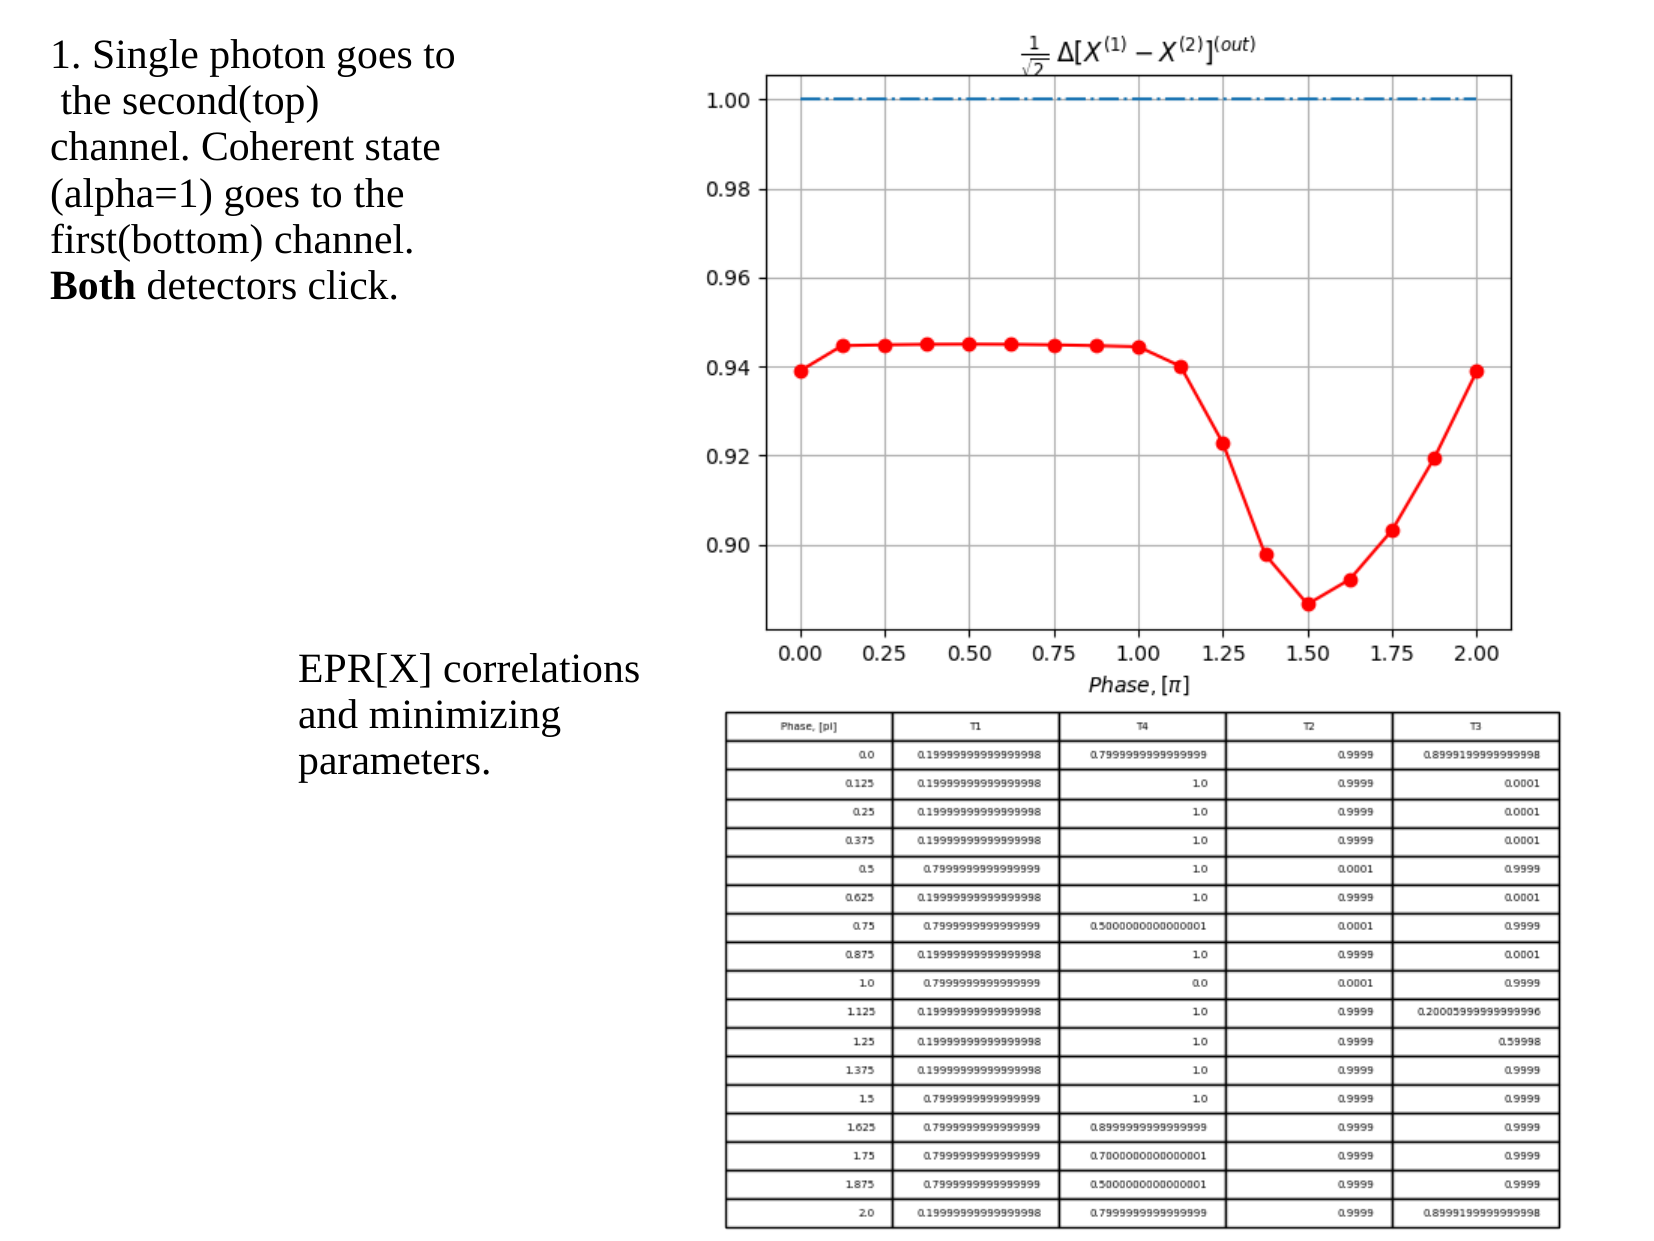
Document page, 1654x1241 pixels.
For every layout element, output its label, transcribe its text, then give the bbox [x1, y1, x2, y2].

picture [625, 0, 1607, 1241]
text_box EPR[X] correlations and minimizing parameters. [283, 637, 625, 792]
text_box 1. Single photon goes to the second(top) channel. Coherent state (alpha=1) goes to the first(bottom) channel. Both detectors click. [35, 23, 473, 378]
